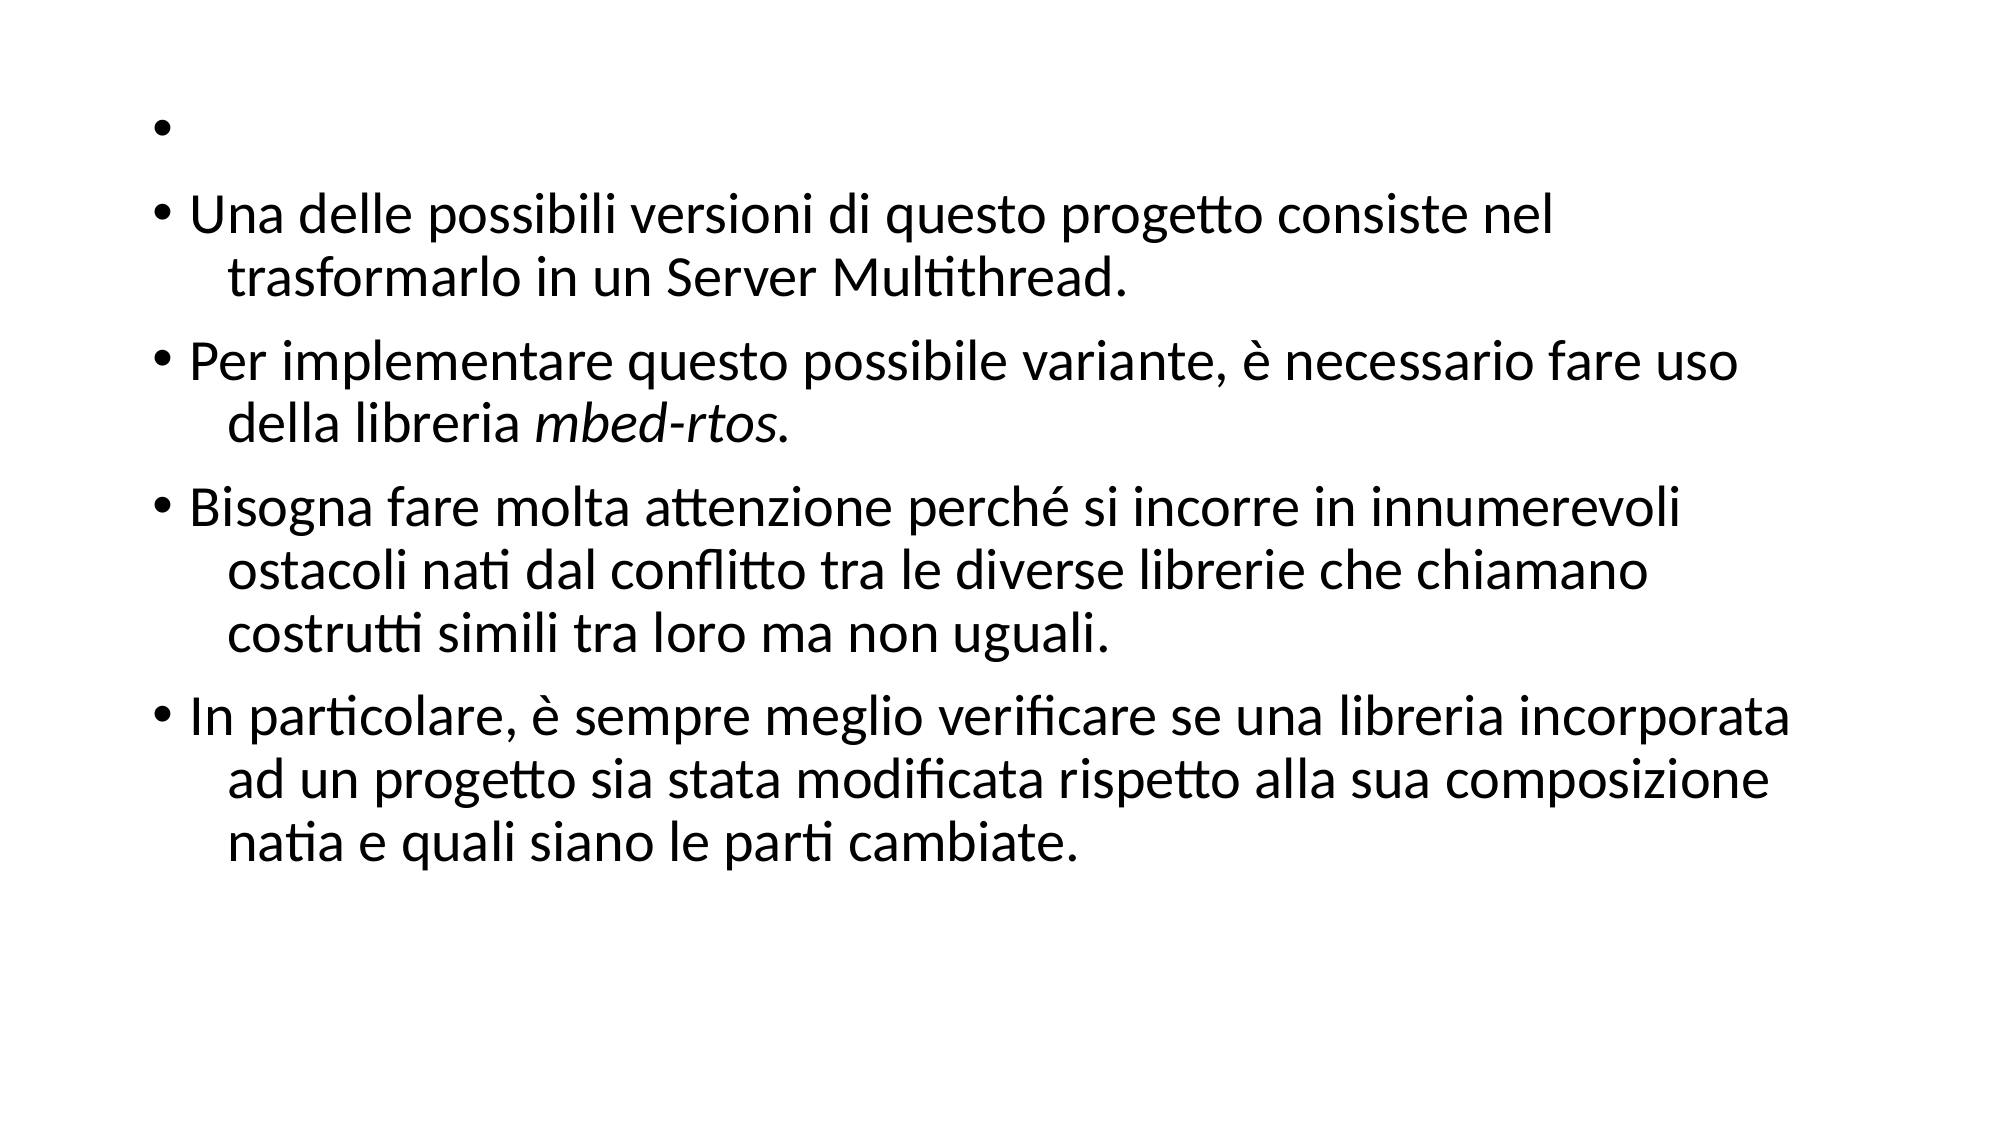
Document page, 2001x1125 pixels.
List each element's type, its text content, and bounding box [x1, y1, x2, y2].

list Una delle possibili versioni di questo progetto consiste nel trasformarlo in un Server Multithread. Per implementare questo possibile variante, è necessario fare uso della libreria mbed-rtos. Bisogna fare molta attenzione perché si incorre in innumerevoli ostacoli nati dal conflitto tra le diverse librerie che chiamano costrutti simili tra loro ma non uguali. In particolare, è sempre meglio verificare se una libreria incorporata ad un progetto sia stata modificata rispetto alla sua composizione natia e quali siano le parti cambiate. [137, 85, 1863, 1014]
